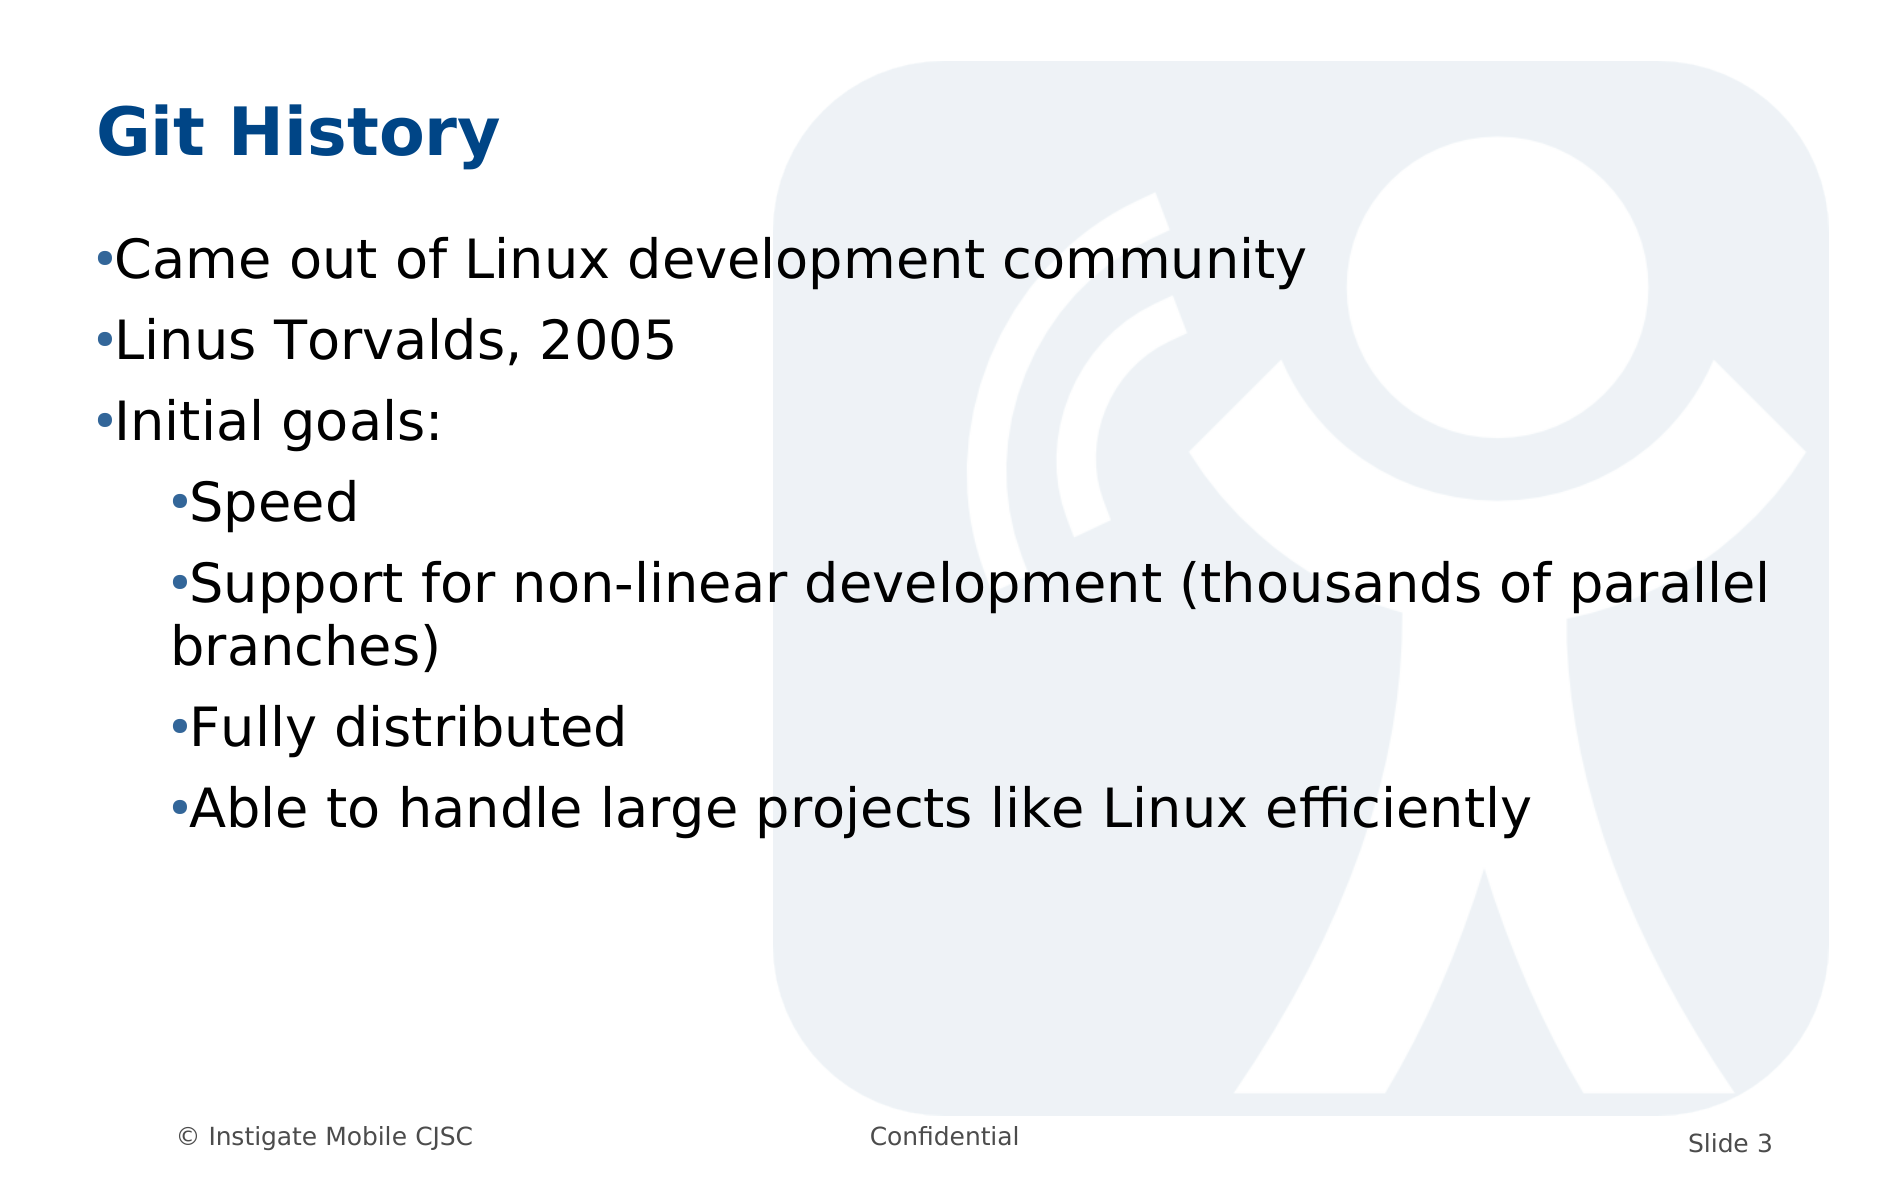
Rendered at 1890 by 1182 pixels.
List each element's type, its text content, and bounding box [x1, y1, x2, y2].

title Git History [96, 47, 1794, 217]
subtitle Came out of Linux development community Linus Torvalds, 2005 Initial goals: Speed Support for non-linear development (thousands of parallel branches) Fully distributed Able to handle large projects like Linux efficiently [95, 228, 1795, 914]
